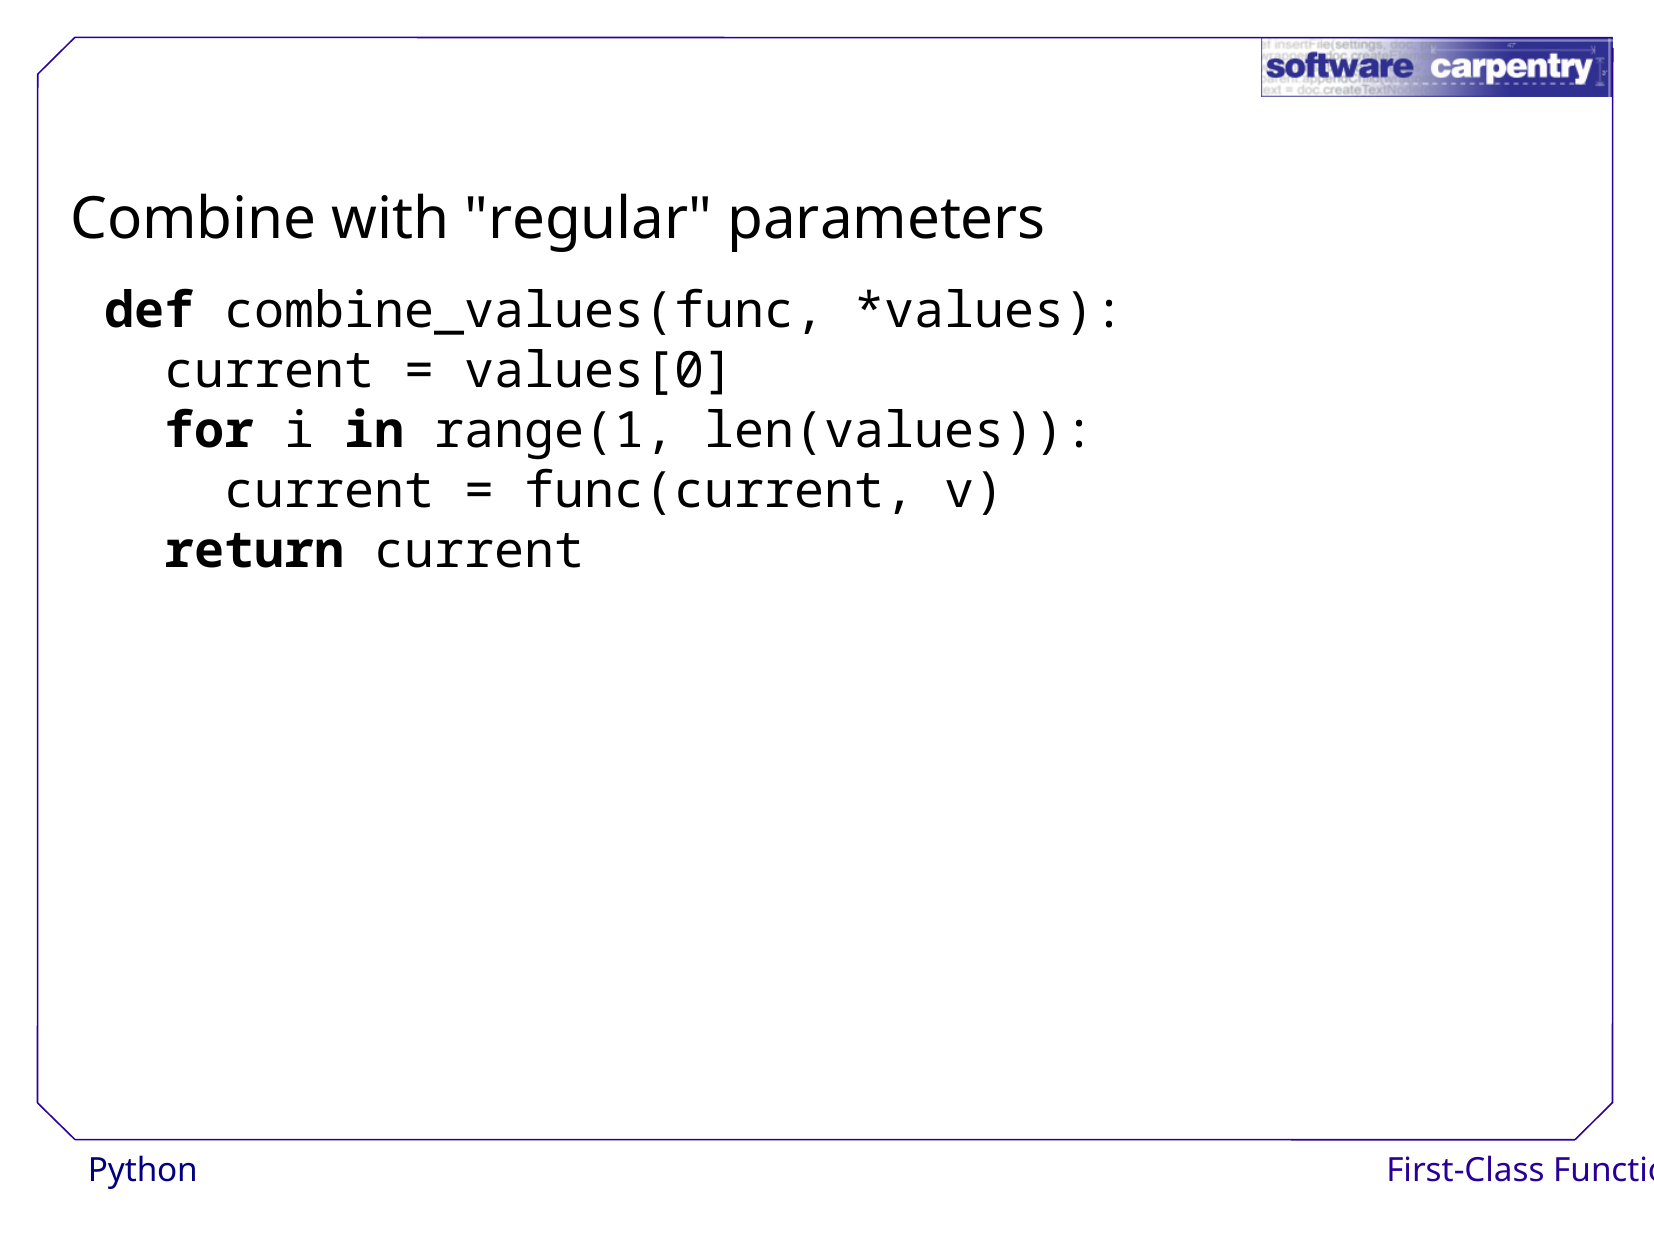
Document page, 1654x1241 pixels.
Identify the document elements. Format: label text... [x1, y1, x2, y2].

text_box Combine with "regular" parameters [55, 138, 1211, 259]
picture [1261, 39, 1613, 97]
text_box def combine_values(func, *values): current = values[0] for i in range(1, len(values)): current = func(current, v) return current [89, 270, 1234, 1065]
